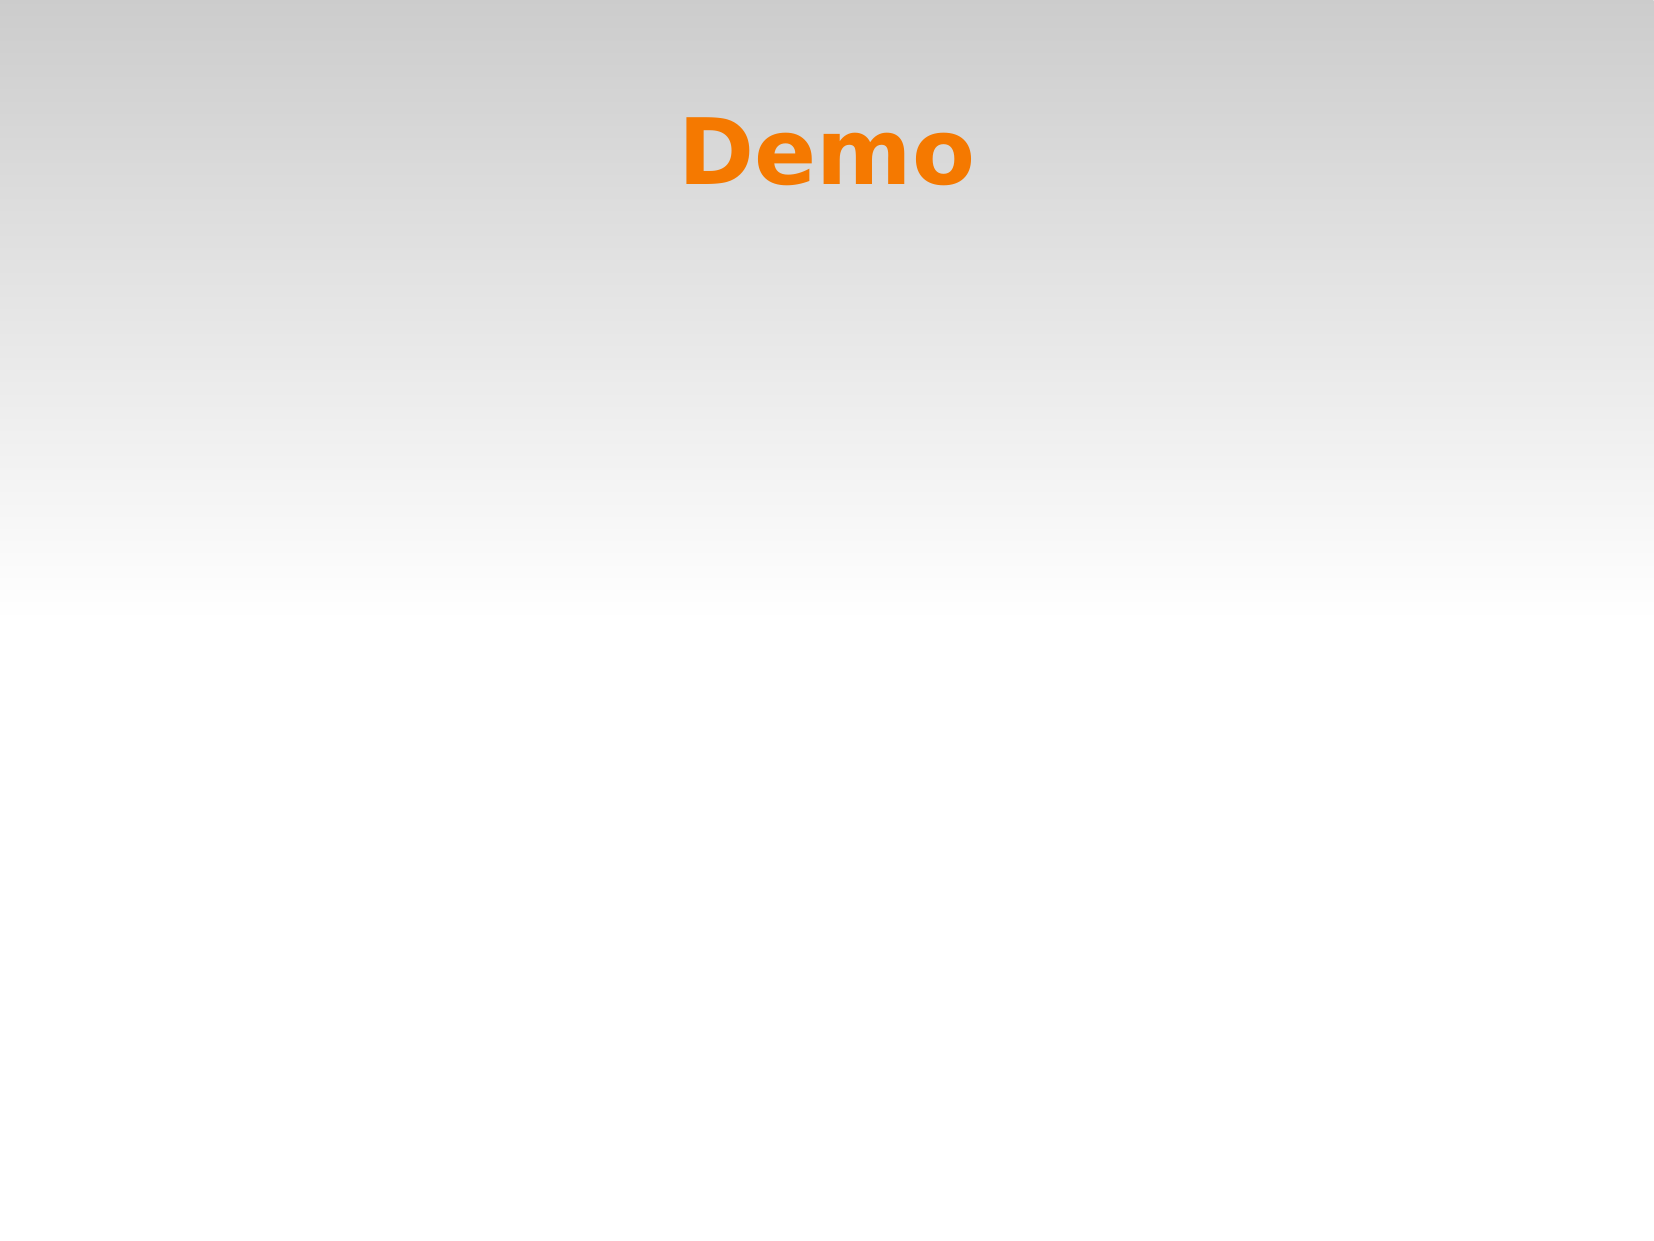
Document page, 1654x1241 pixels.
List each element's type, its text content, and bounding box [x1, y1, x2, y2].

title Demo [82, 56, 1571, 250]
